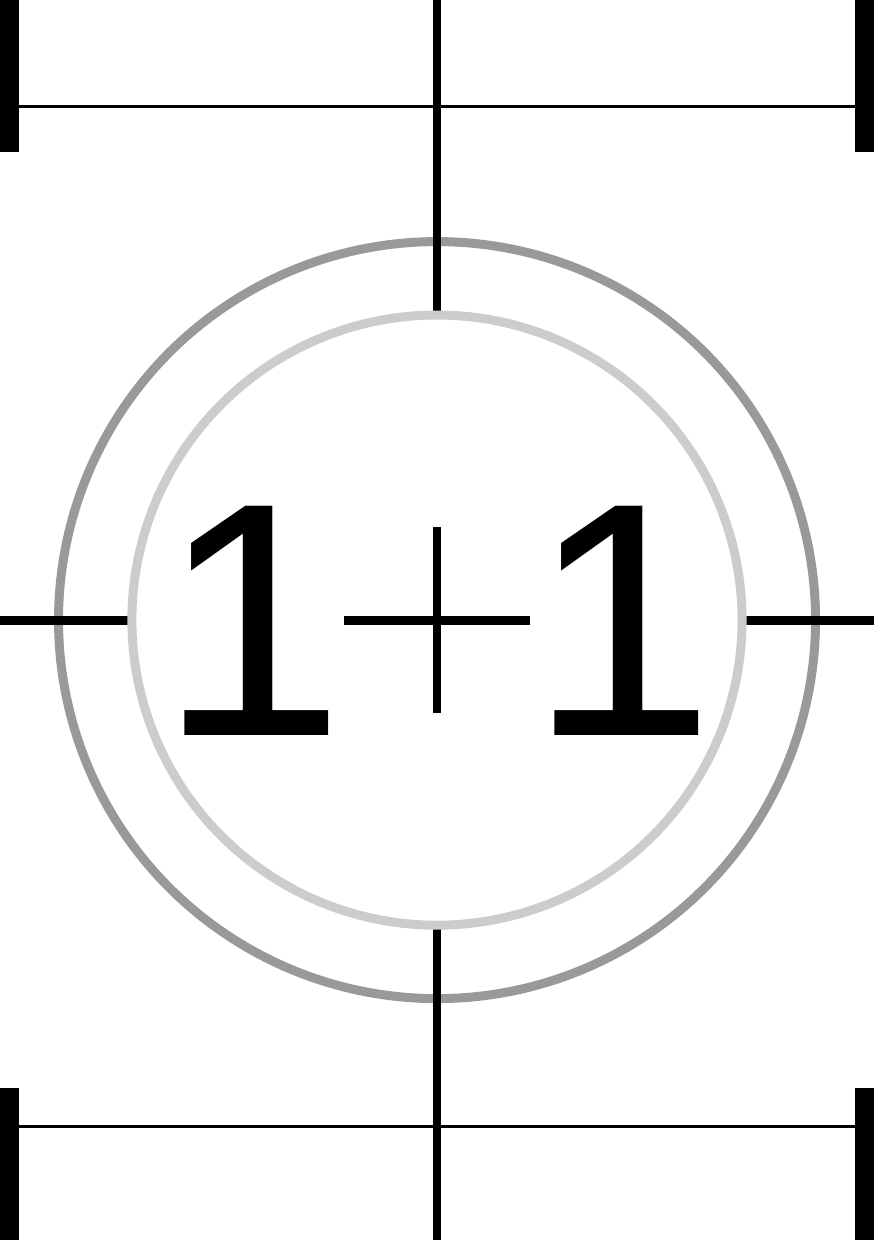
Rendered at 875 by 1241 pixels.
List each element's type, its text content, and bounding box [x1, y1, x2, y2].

text_box 1 1 [58, 426, 816, 814]
text_box [112, 241, 762, 426]
text_box [111, 814, 763, 999]
